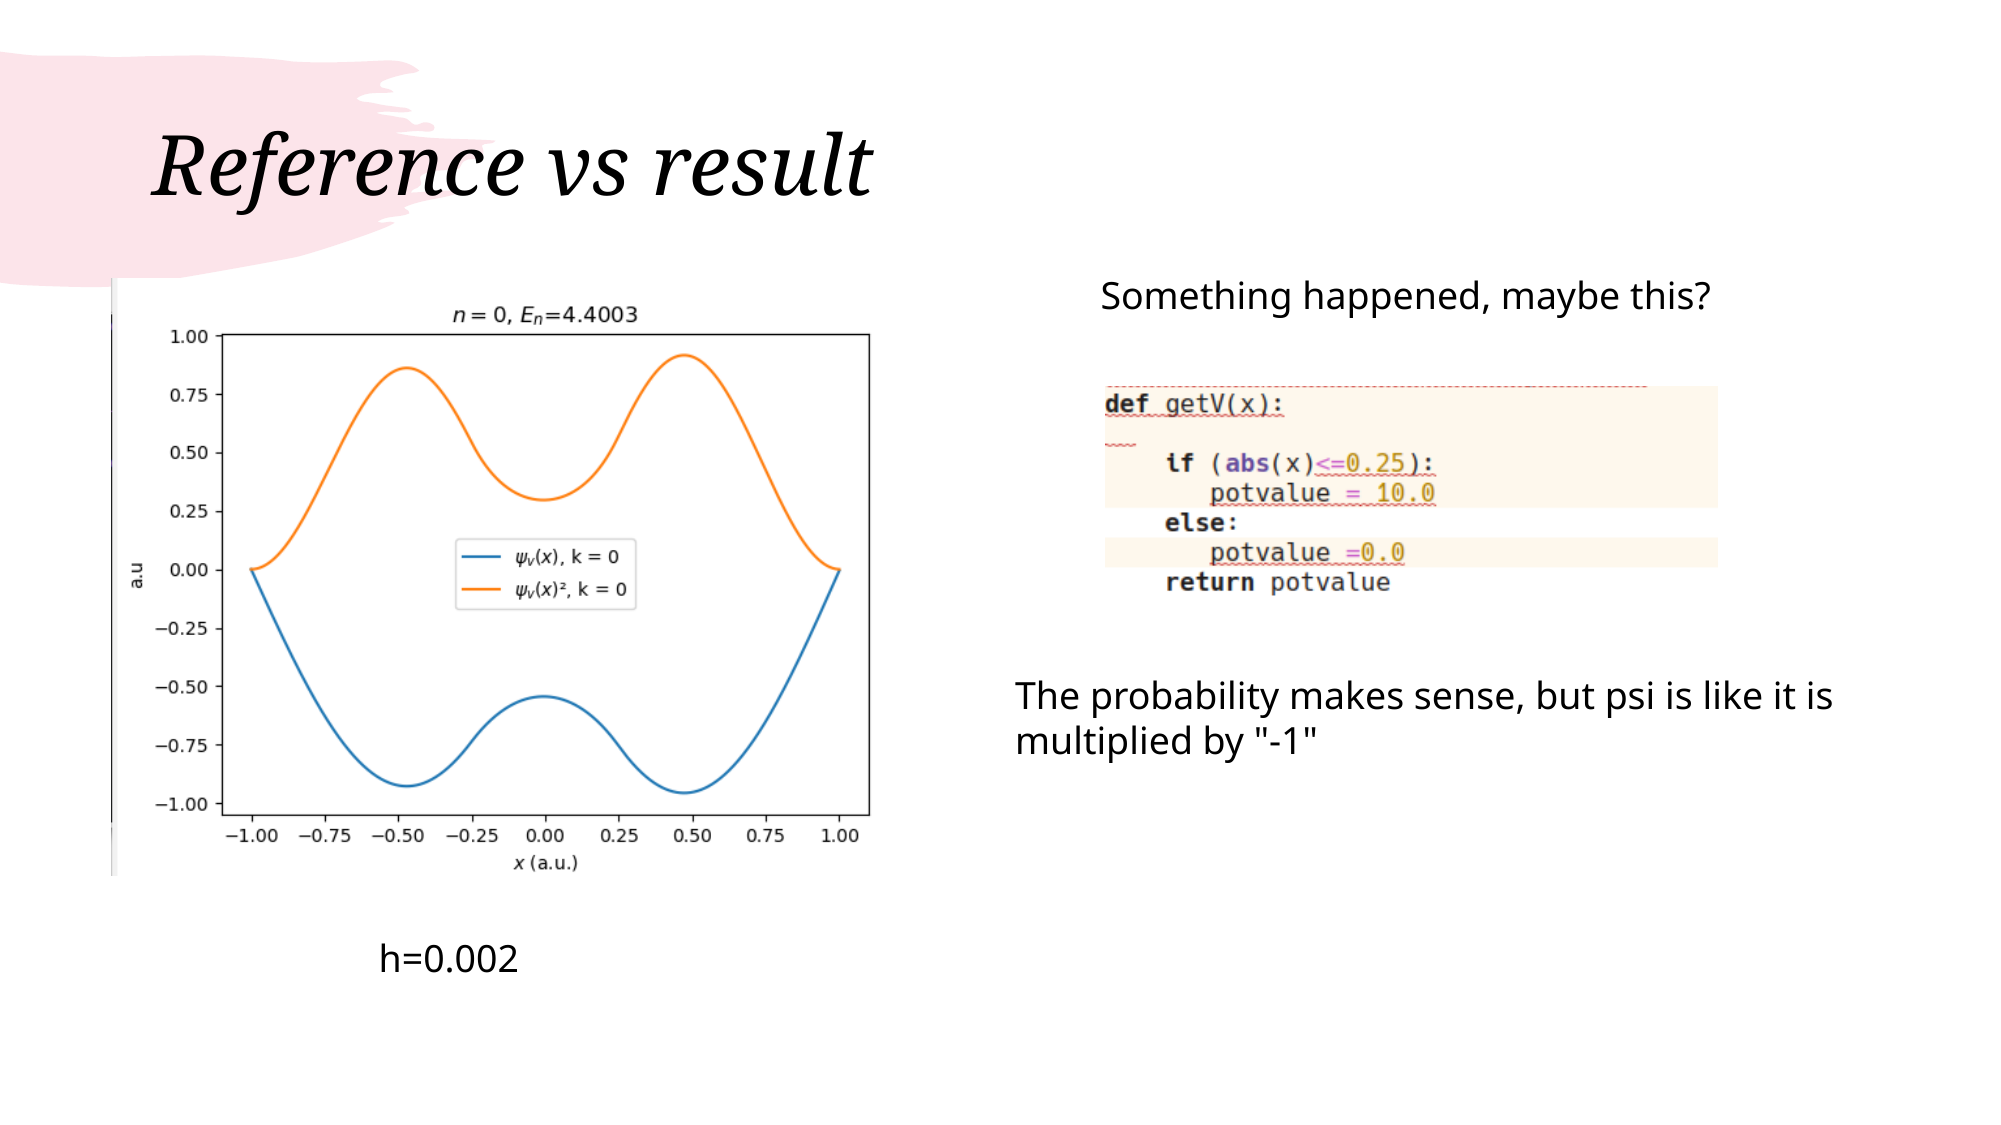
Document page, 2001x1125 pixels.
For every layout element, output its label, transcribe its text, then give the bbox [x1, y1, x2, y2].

title Reference vs result [137, 59, 1863, 278]
picture [1105, 386, 1718, 602]
text_box The probability makes sense, but psi is like it is multiplied by "-1" [1000, 664, 2000, 816]
text_box h=0.002 [363, 927, 670, 989]
picture [111, 278, 921, 876]
text_box Something happened, maybe this? [1085, 264, 2000, 371]
